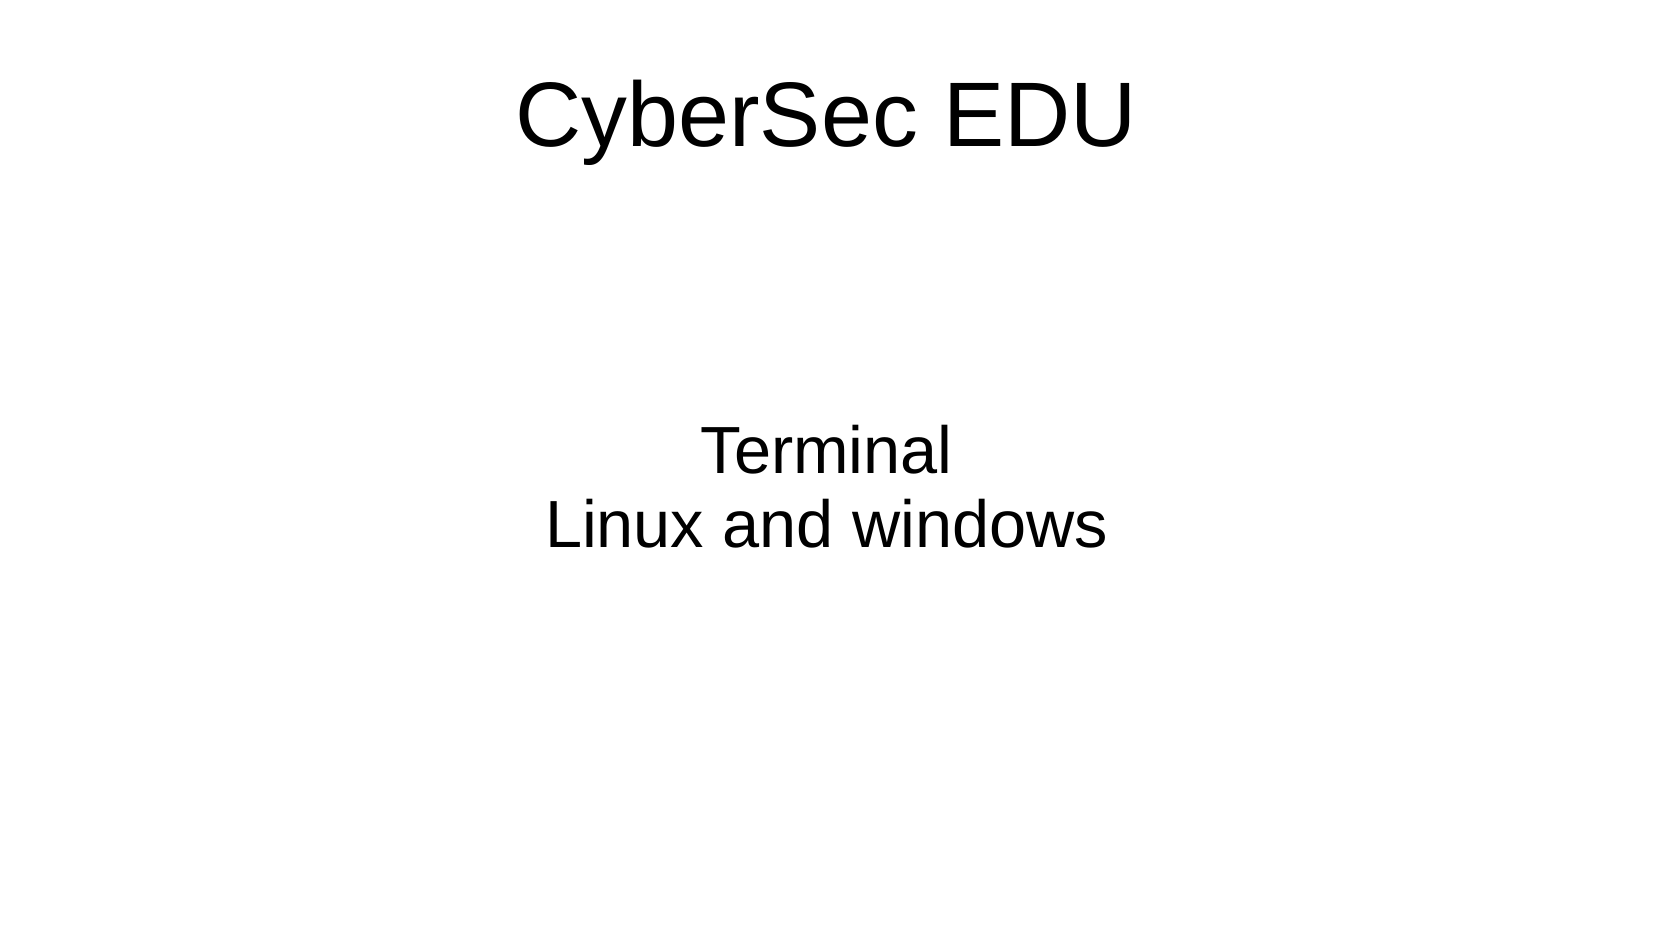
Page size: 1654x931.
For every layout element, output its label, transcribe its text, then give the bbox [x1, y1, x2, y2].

subtitle Terminal Linux and windows [82, 217, 1571, 758]
title CyberSec EDU [82, 37, 1571, 193]
